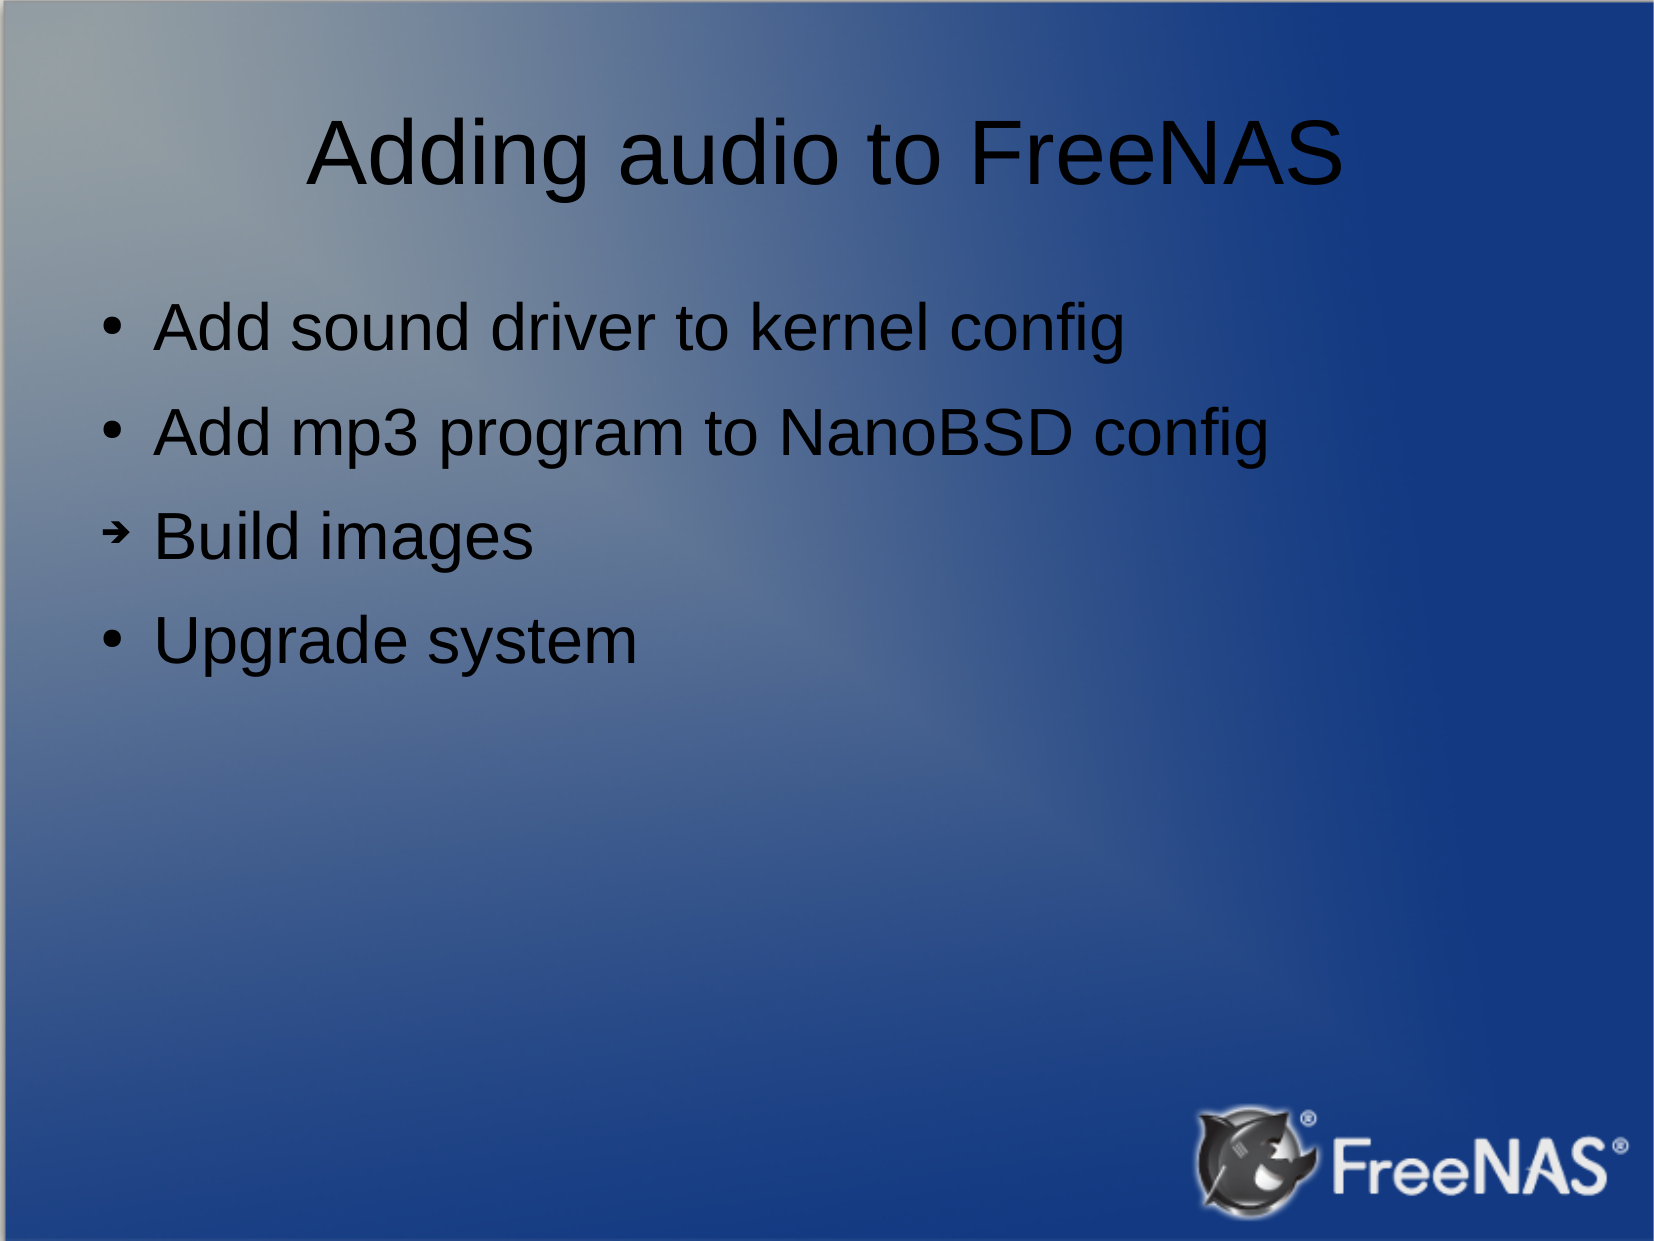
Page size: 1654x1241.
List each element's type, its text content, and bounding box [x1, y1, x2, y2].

title Adding audio to FreeNAS [82, 49, 1571, 257]
list Add sound driver to kernel config Add mp3 program to NanoBSD config Build images Upgrade system [82, 290, 1571, 1010]
picture [0, 0, 1654, 1241]
